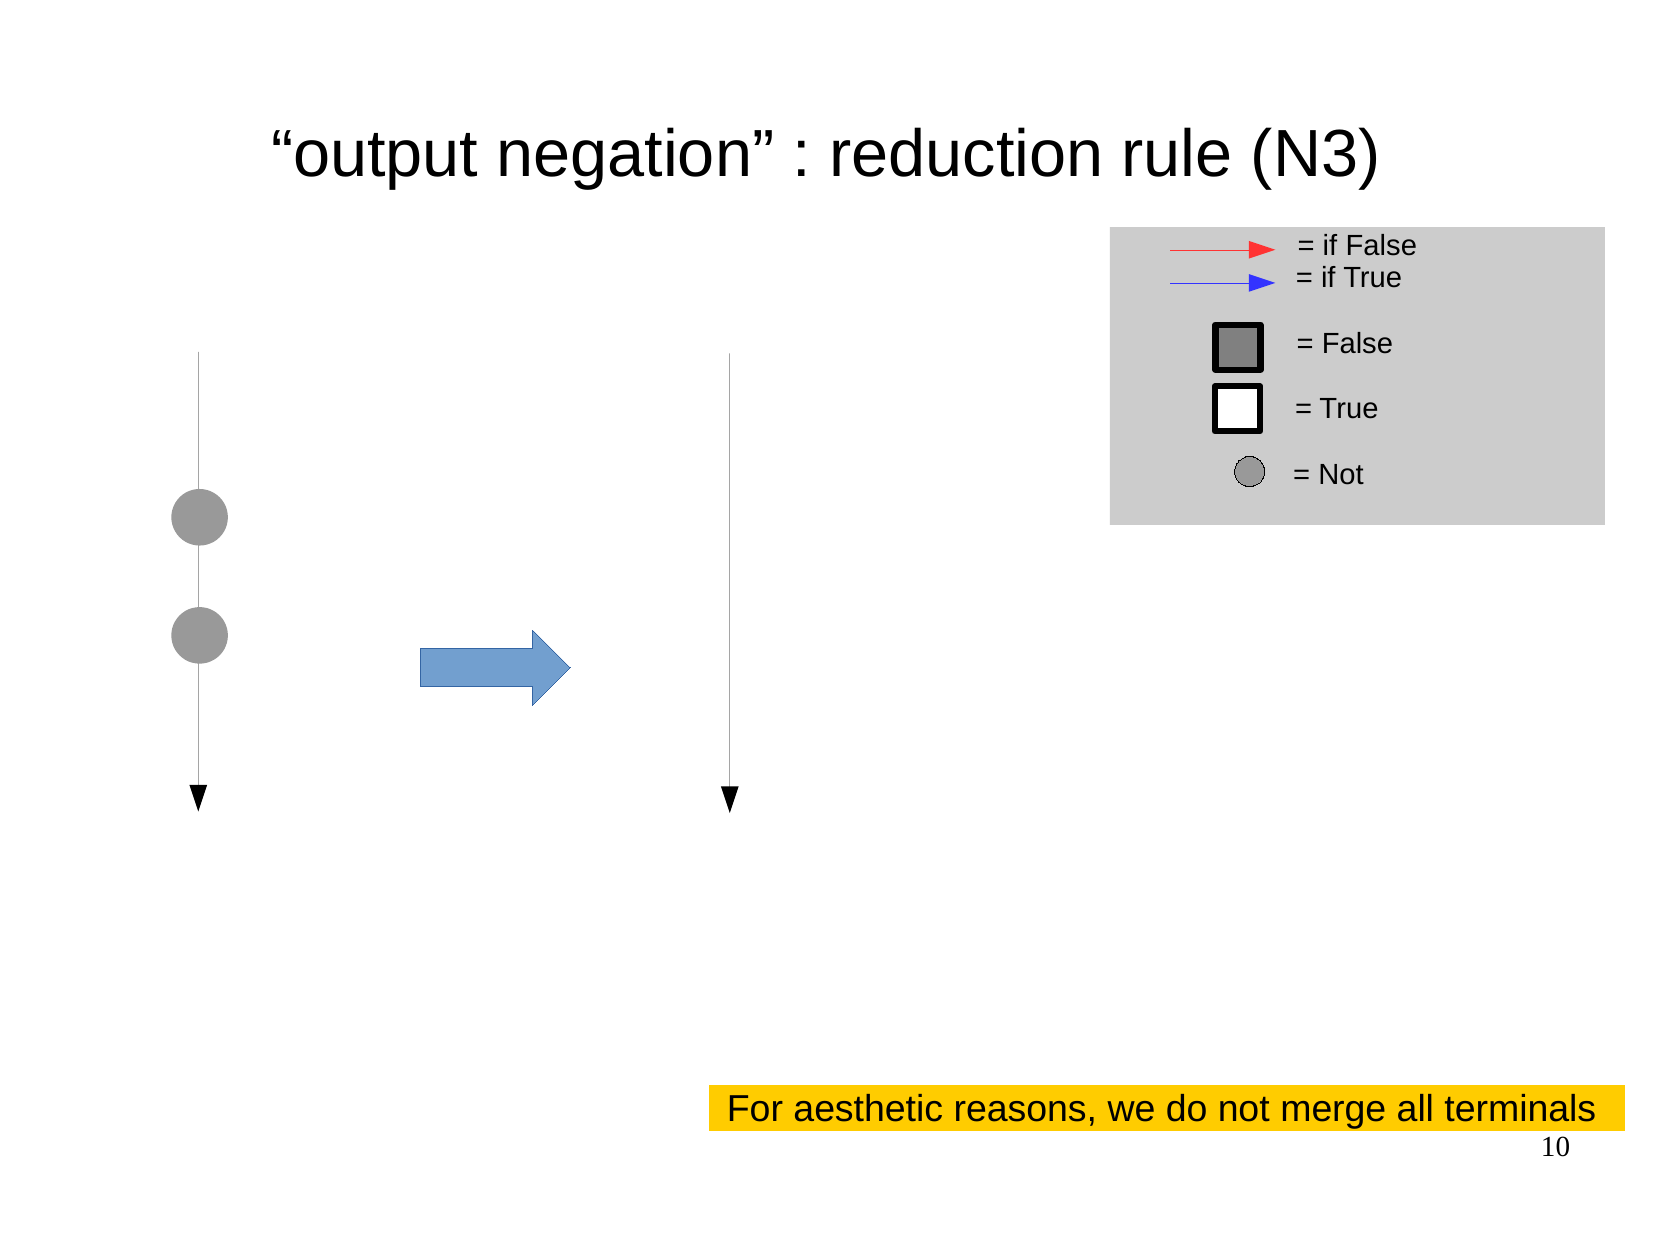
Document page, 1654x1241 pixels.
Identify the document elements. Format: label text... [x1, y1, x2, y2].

text_box [420, 630, 571, 706]
text_box [1234, 456, 1265, 487]
text_box [171, 488, 228, 546]
text_box For aesthetic reasons, we do not merge all terminals [709, 1085, 1625, 1131]
text_box [171, 607, 228, 664]
text_box = if False = if True = False = True = Not [1109, 227, 1605, 525]
title “output negation” : reduction rule (N3) [82, 49, 1571, 257]
text_box [1215, 324, 1261, 370]
text_box [1215, 386, 1261, 432]
